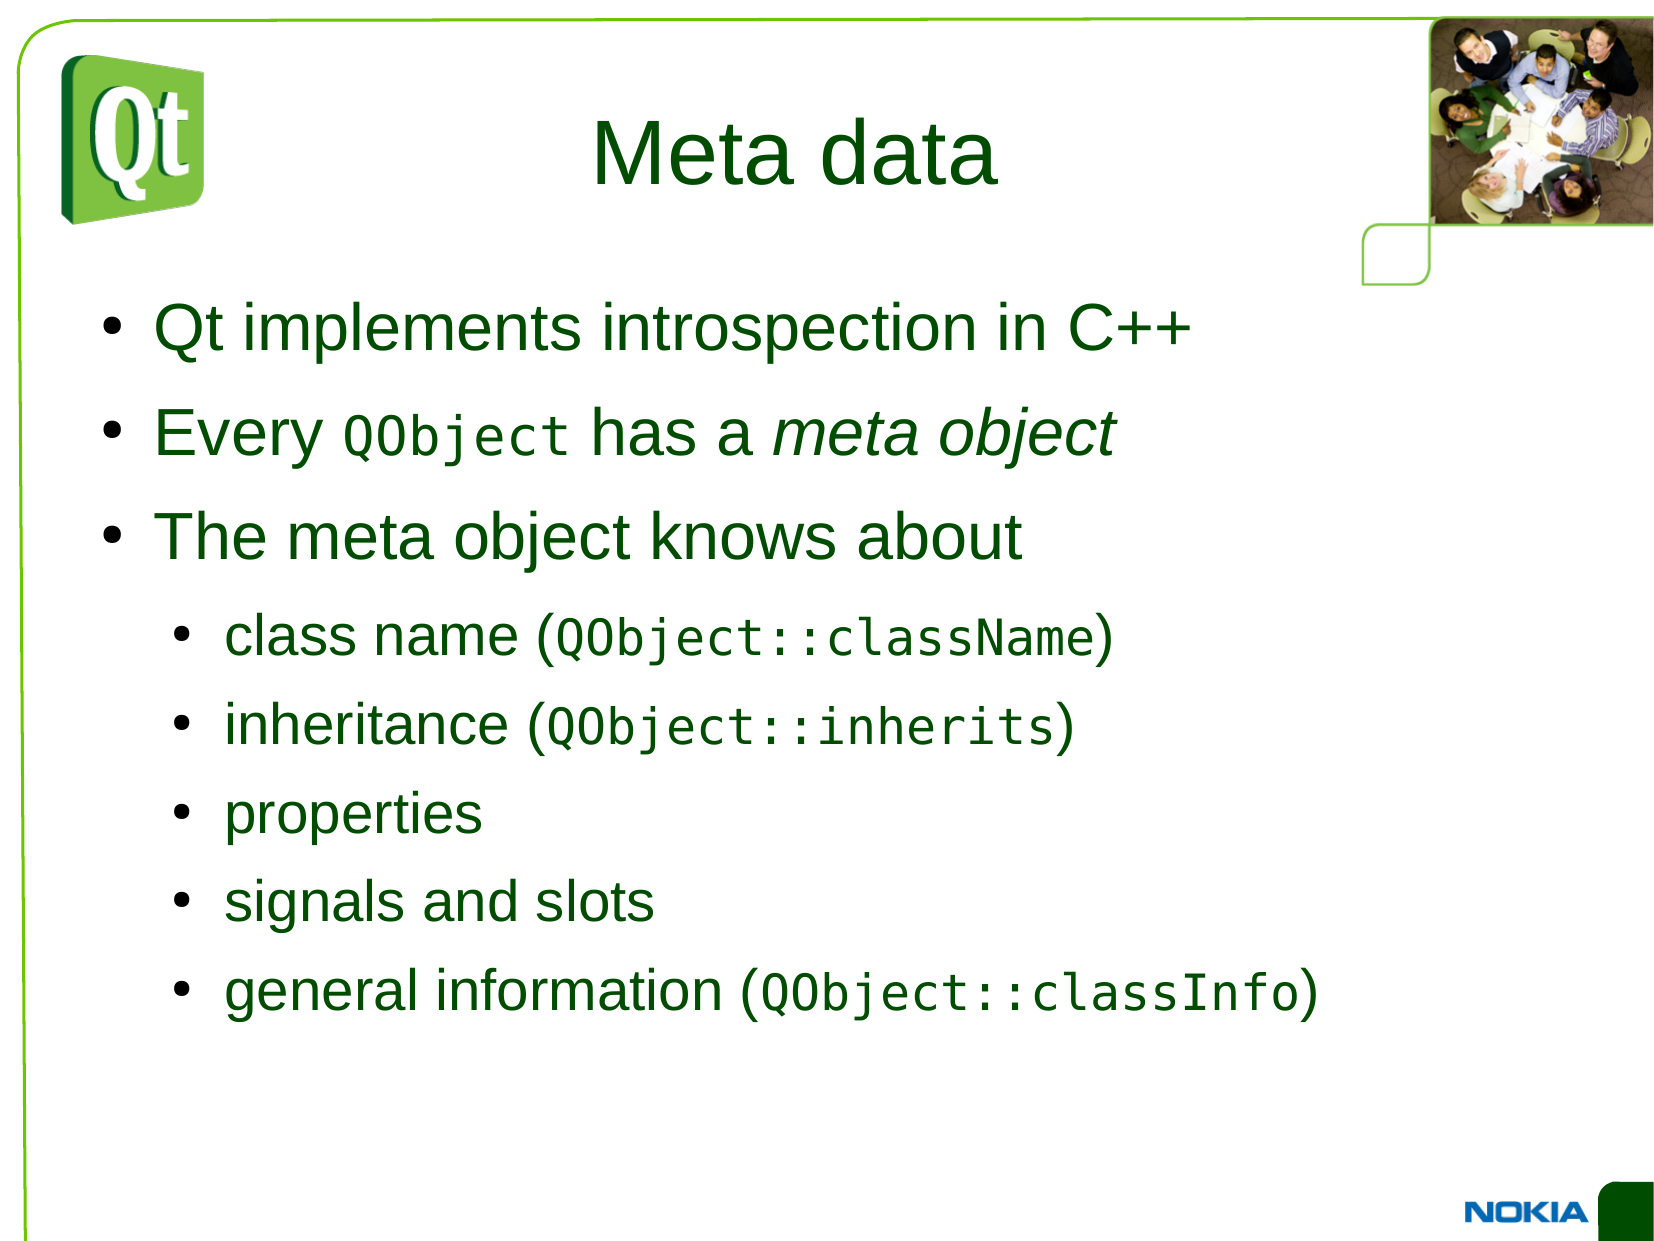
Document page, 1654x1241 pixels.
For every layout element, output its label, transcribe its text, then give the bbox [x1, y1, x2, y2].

picture [1465, 1201, 1589, 1223]
title Meta data [257, 49, 1333, 257]
picture [61, 55, 204, 225]
picture [1338, 5, 1654, 306]
list Qt implements introspection in C++ Every QObject has a meta object The meta object knows about class name (QObject::className) inheritance (QObject::inherits) properties signals and slots general information (QObject::classInfo) [82, 290, 1571, 1094]
